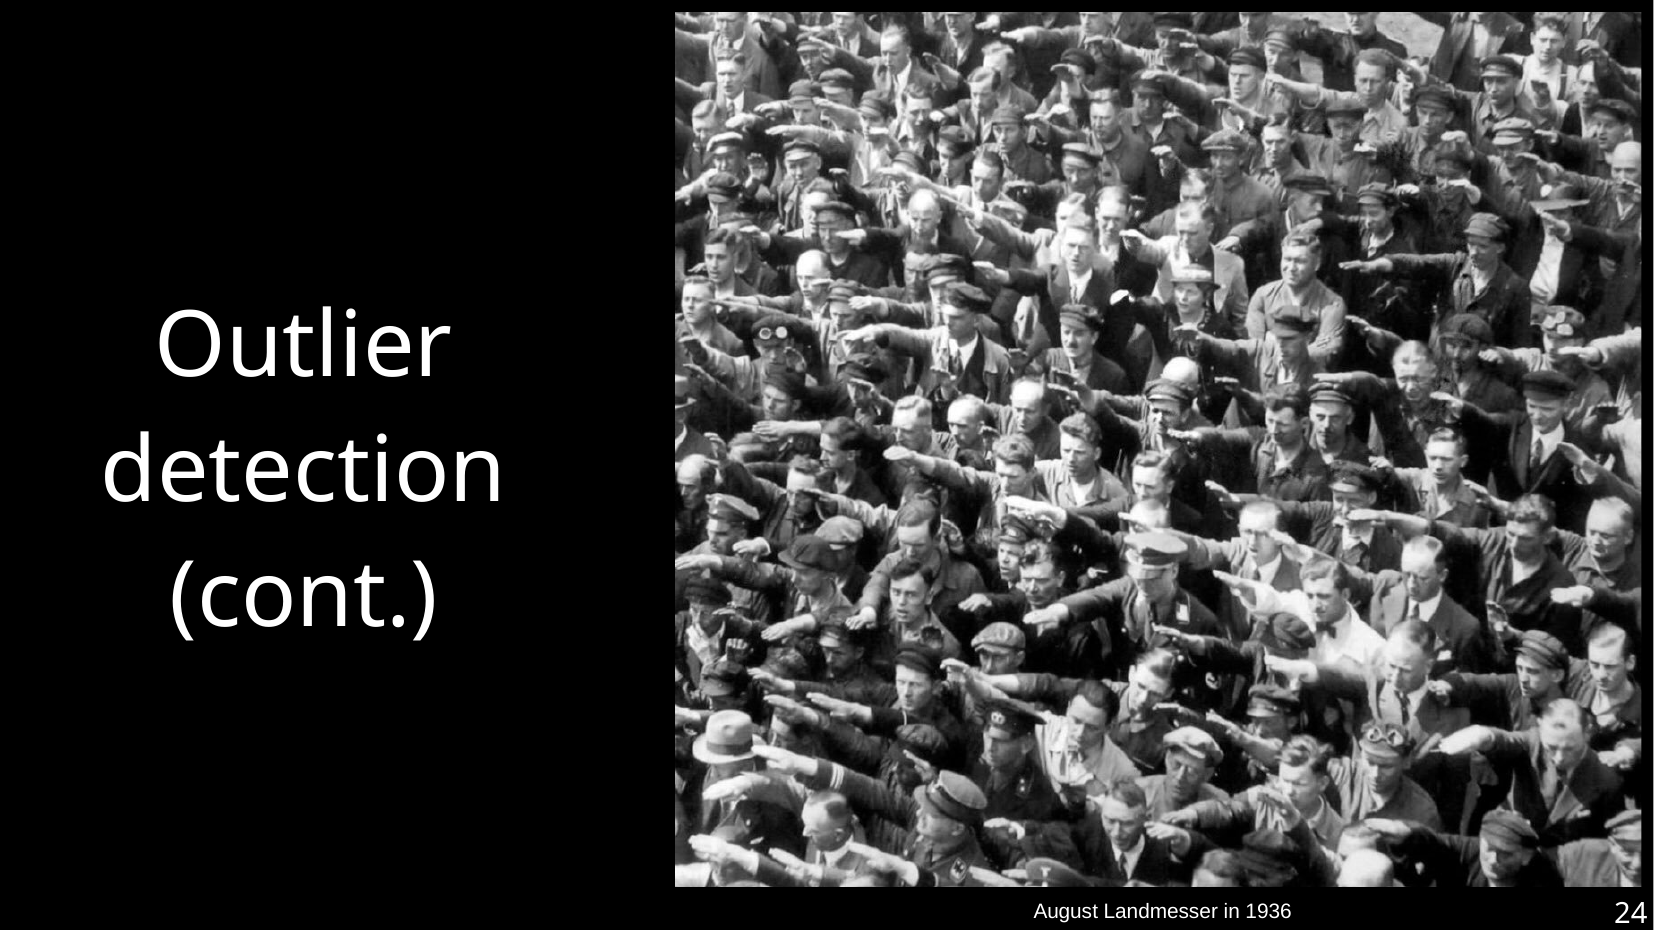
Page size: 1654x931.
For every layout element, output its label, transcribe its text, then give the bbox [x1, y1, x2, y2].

picture [675, 12, 1642, 887]
text_box August Landmesser in 1936 [795, 891, 1531, 931]
title Outlier detection (cont.) [52, 286, 556, 646]
